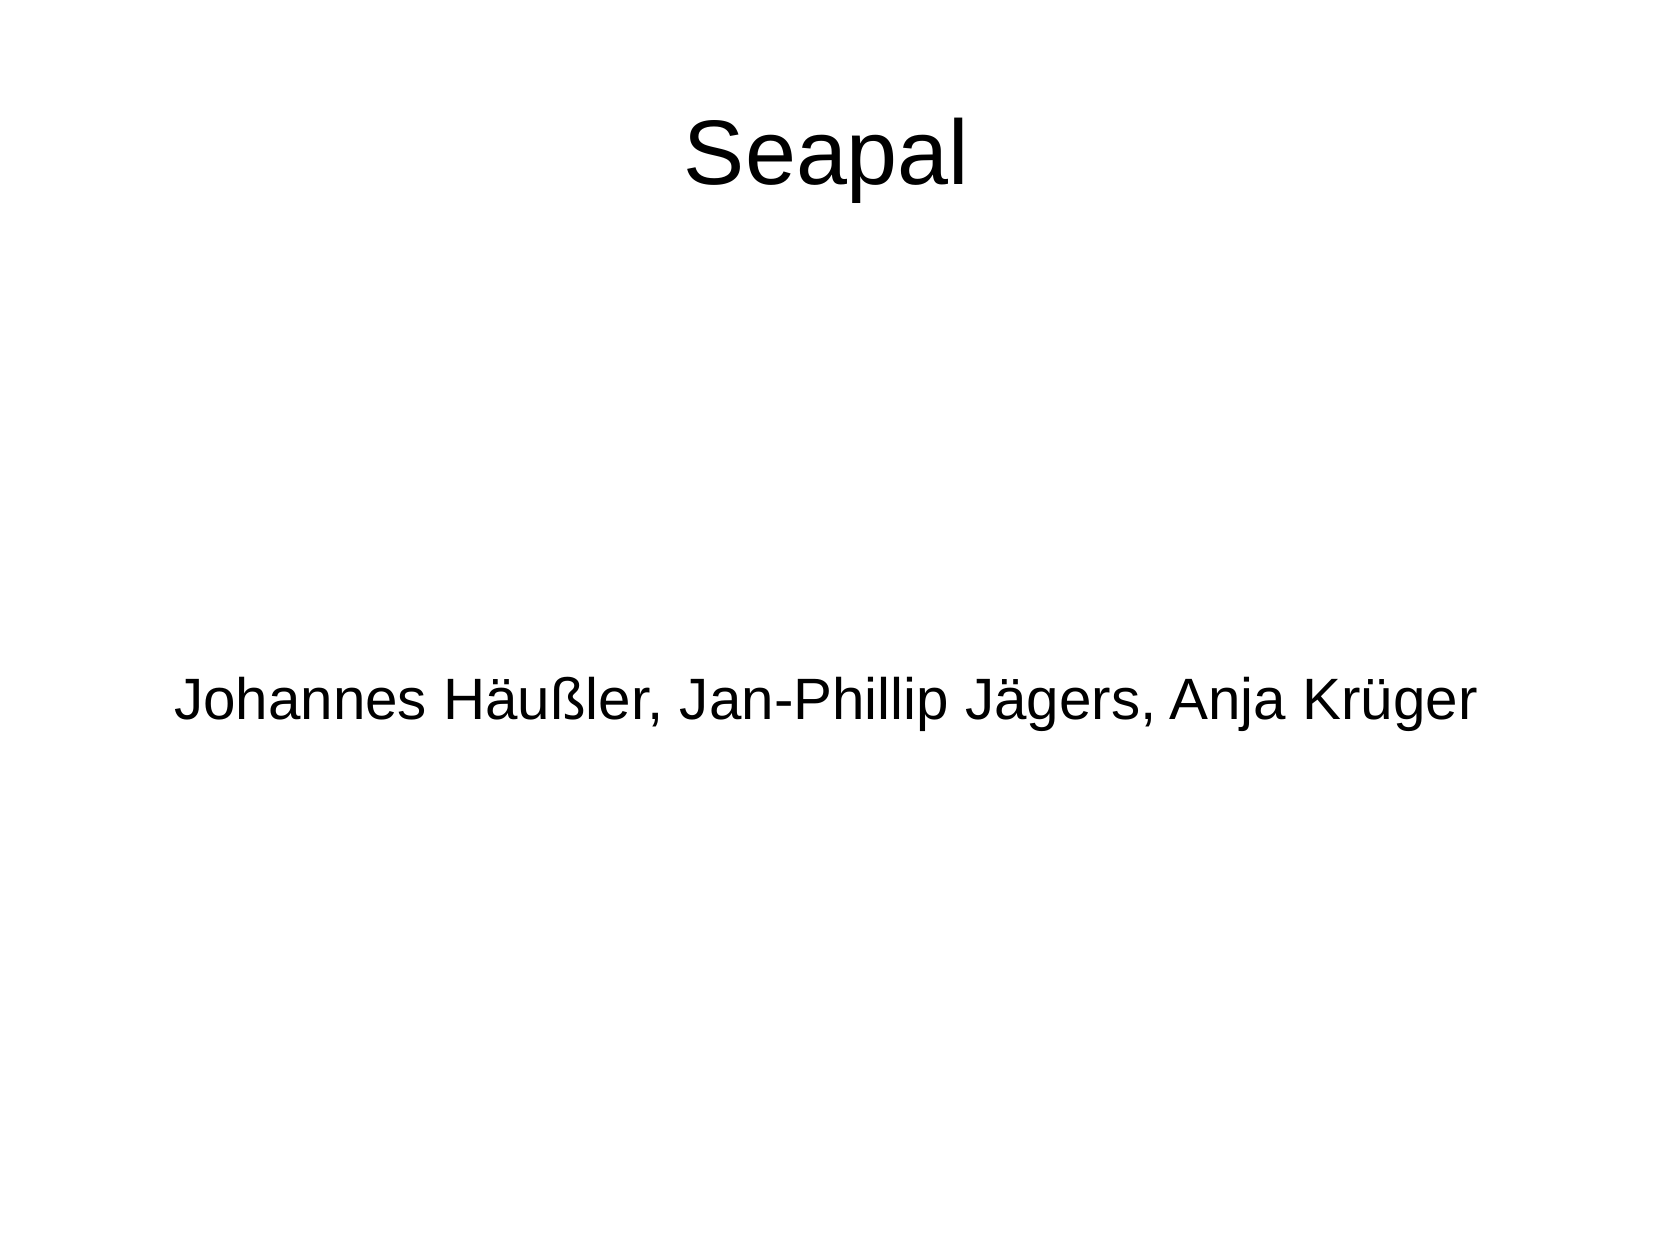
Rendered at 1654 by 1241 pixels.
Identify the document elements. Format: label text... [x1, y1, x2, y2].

title Seapal [82, 56, 1571, 250]
subtitle Johannes Häußler, Jan-Phillip Jägers, Anja Krüger [82, 297, 1571, 1102]
